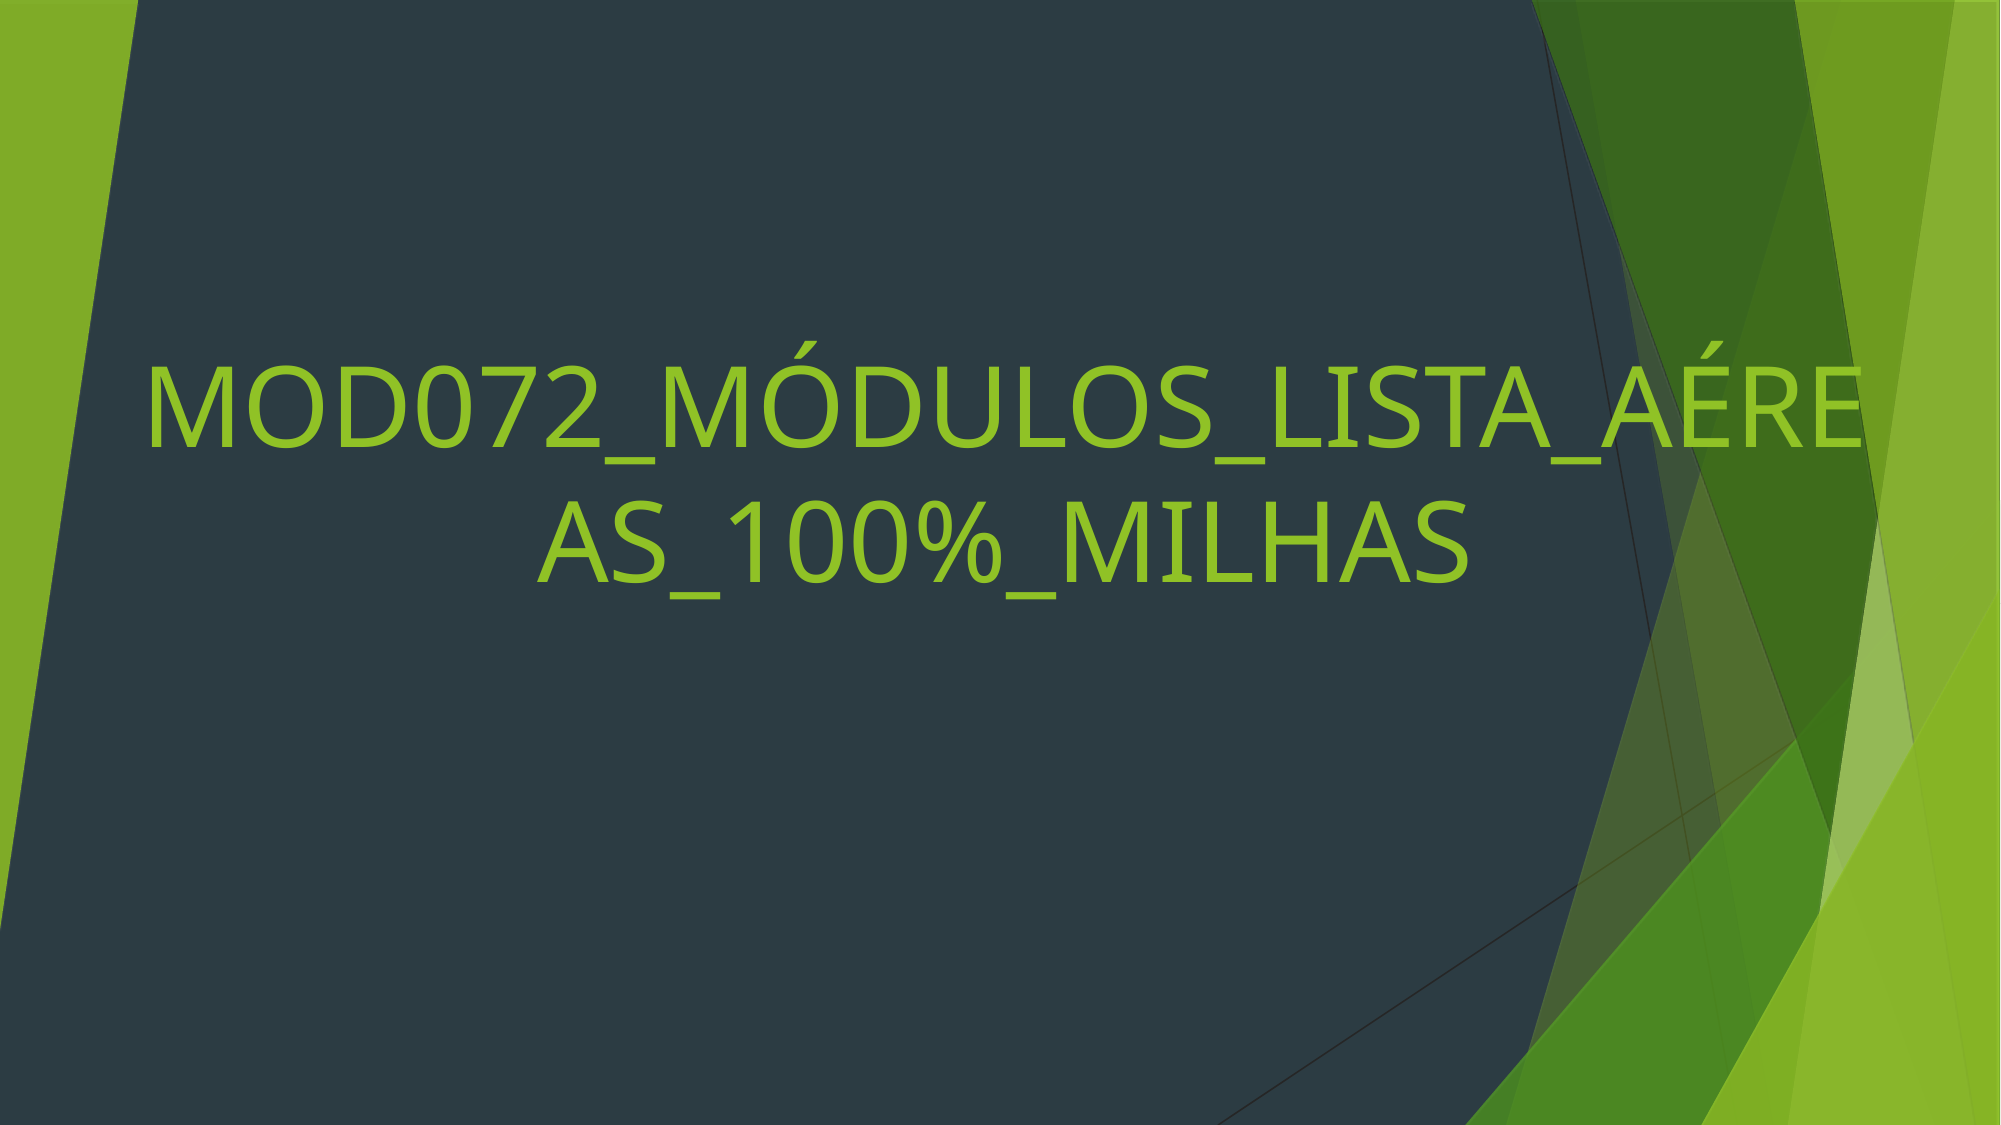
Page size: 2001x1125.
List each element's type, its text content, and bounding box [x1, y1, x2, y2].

title MOD072_MÓDULOS_LISTA_AÉREAS_100%_MILHAS [108, 295, 1902, 613]
